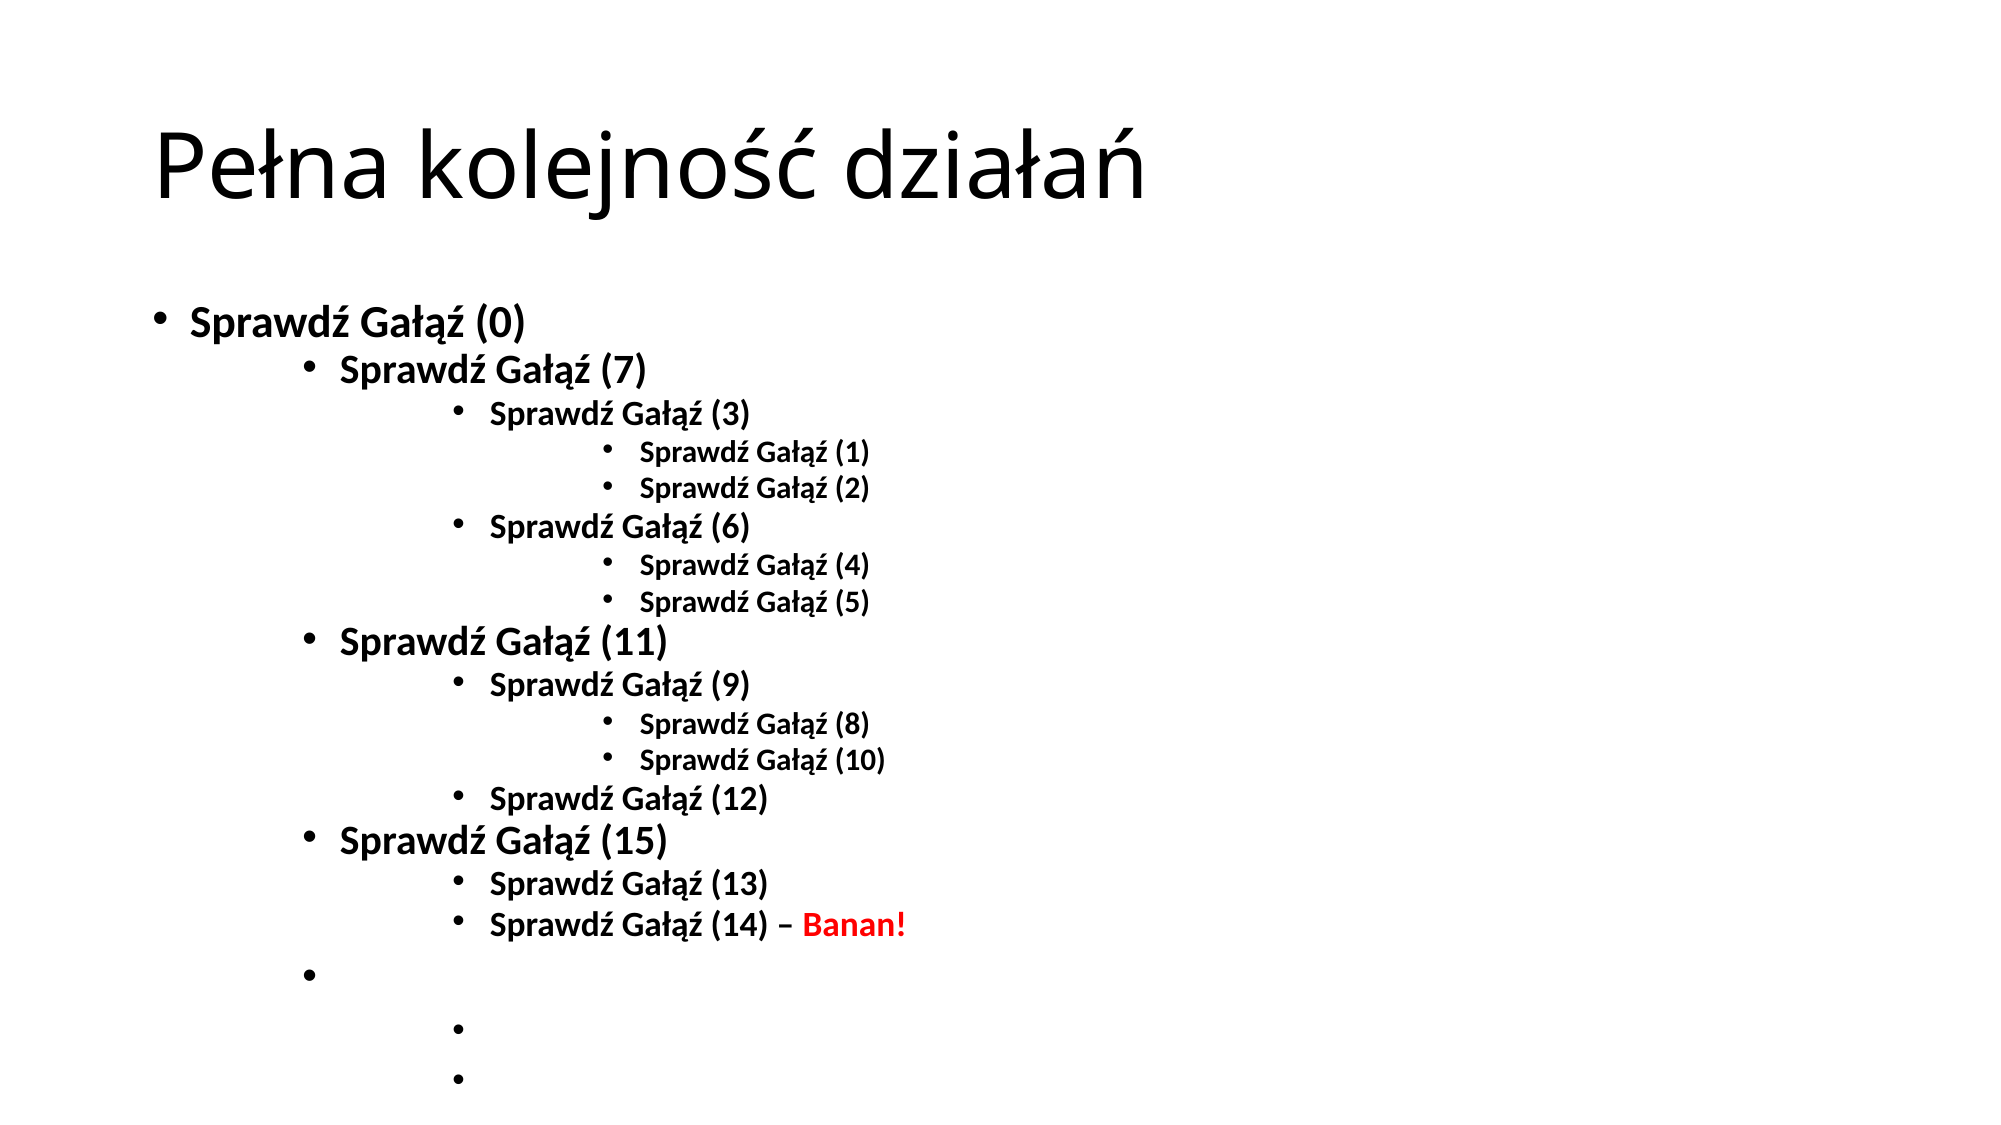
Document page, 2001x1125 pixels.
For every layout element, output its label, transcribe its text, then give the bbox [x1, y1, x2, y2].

list Sprawdź Gałąź (0) Sprawdź Gałąź (7) Sprawdź Gałąź (3) Sprawdź Gałąź (1) Sprawdź Gałąź (2) Sprawdź Gałąź (6) Sprawdź Gałąź (4) Sprawdź Gałąź (5) Sprawdź Gałąź (11) Sprawdź Gałąź (9) Sprawdź Gałąź (8) Sprawdź Gałąź (10) Sprawdź Gałąź (12) Sprawdź Gałąź (15) Sprawdź Gałąź (13) Sprawdź Gałąź (14) – Banan! [137, 299, 1863, 1014]
title Pełna kolejność działań [137, 59, 1863, 278]
